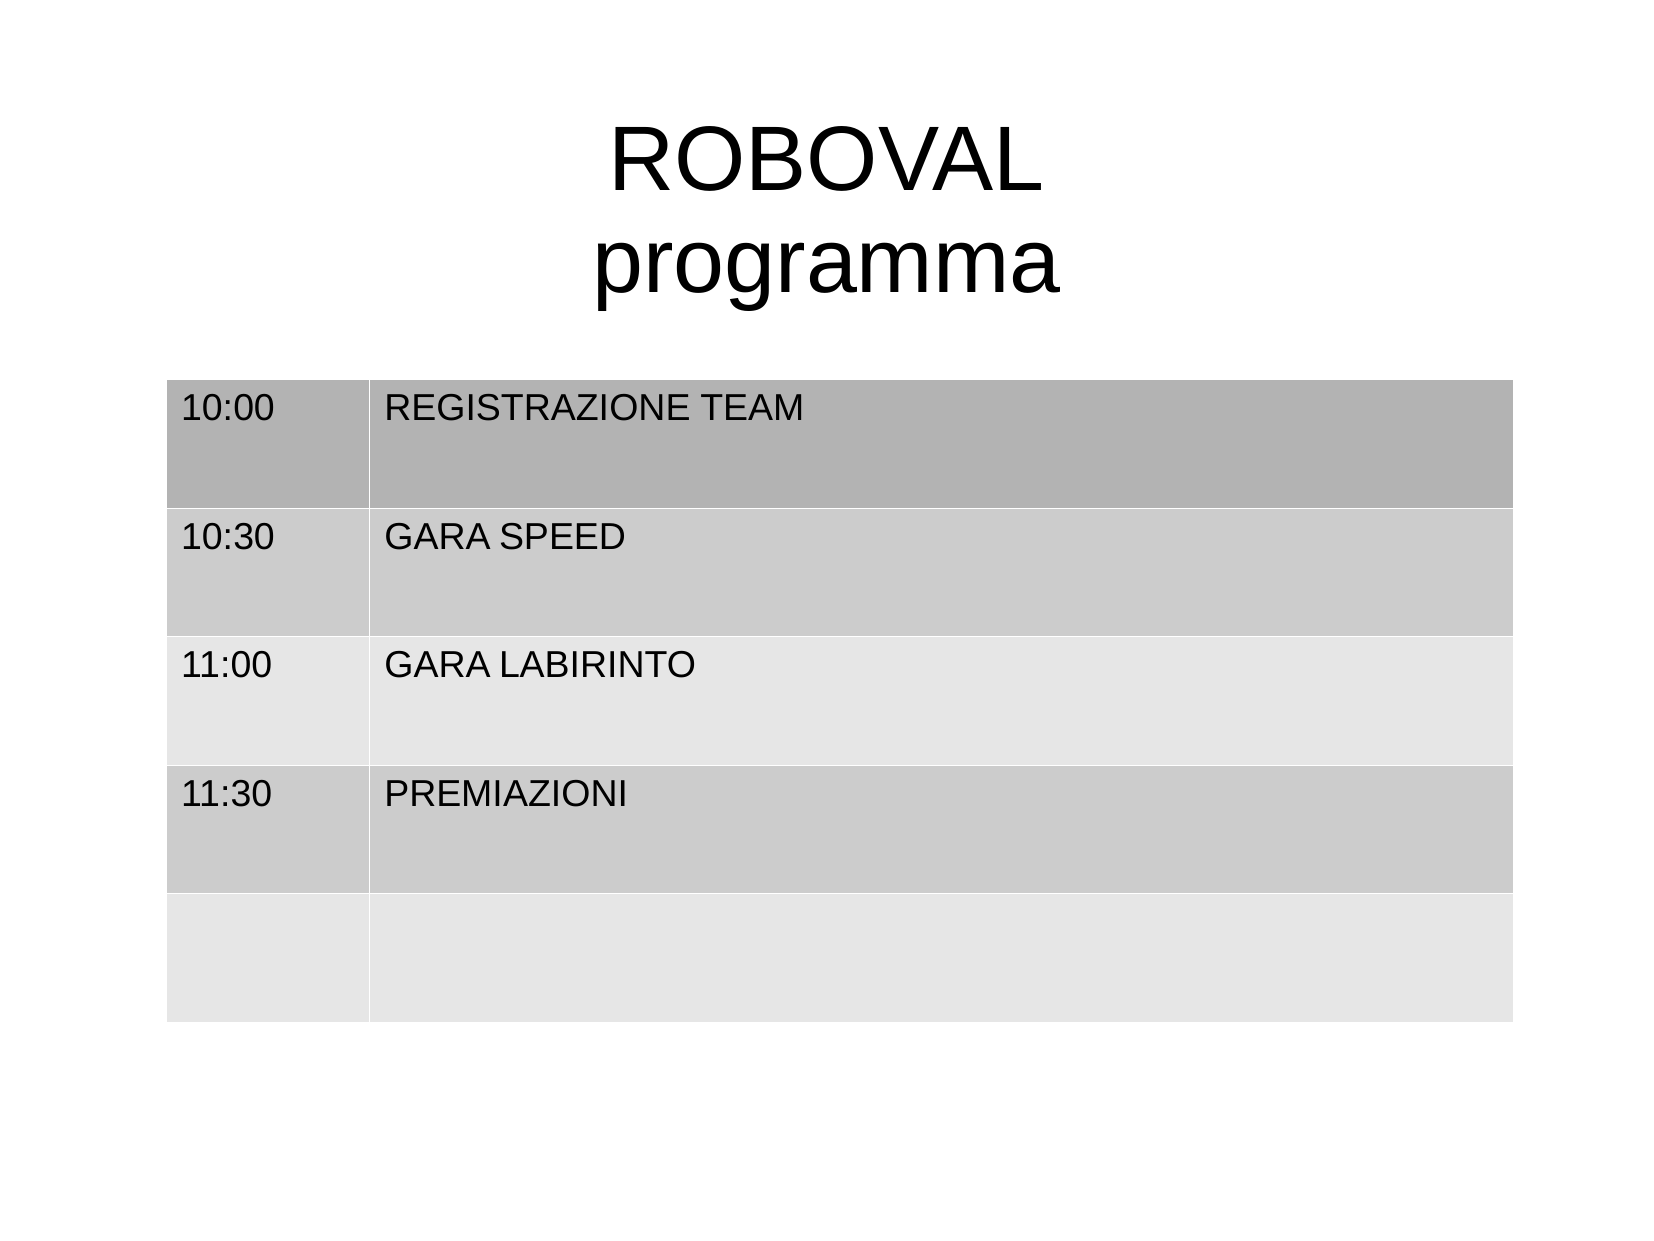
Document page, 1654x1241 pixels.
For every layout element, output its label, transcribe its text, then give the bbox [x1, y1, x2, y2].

table_cell [370, 894, 1513, 1022]
title ROBOVAL programma [82, 106, 1571, 314]
table_cell 11:30 [167, 766, 369, 893]
table_header REGISTRAZIONE TEAM [370, 380, 1513, 508]
table_cell [167, 894, 369, 1022]
table_cell 10:30 [167, 509, 369, 636]
table_cell 11:00 [167, 637, 369, 765]
table_cell GARA LABIRINTO [370, 637, 1513, 765]
table_header 10:00 [167, 380, 369, 508]
table_cell PREMIAZIONI [370, 766, 1513, 893]
table_cell GARA SPEED [370, 509, 1513, 636]
